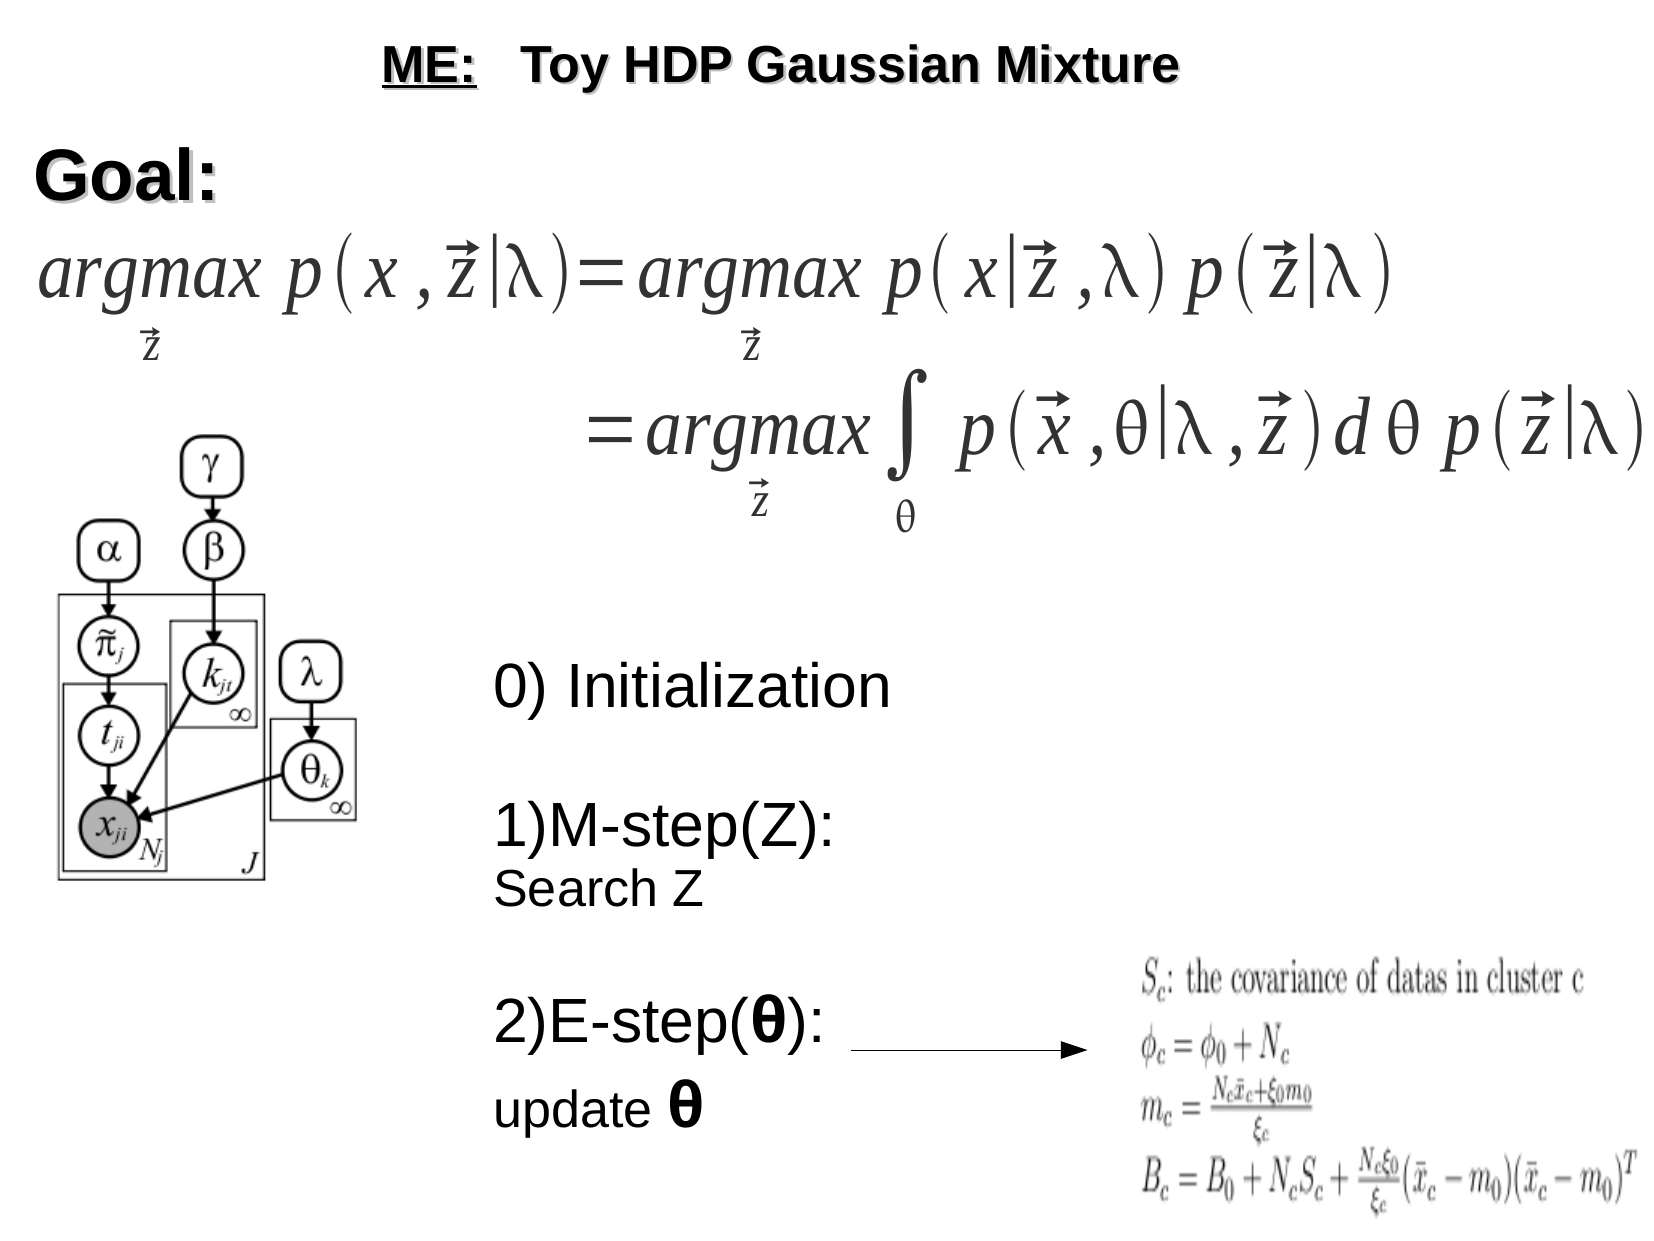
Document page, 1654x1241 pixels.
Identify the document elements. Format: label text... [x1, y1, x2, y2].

chart [18, 225, 1654, 542]
picture [1125, 937, 1654, 1232]
text_box ME: Toy HDP Gaussian Mixture [367, 27, 1346, 110]
picture [0, 385, 405, 926]
text_box 0) Initialization 1)M-step(Z): Search Z 2)E-step(θ): update θ [478, 643, 1393, 1241]
text_box Goal: [18, 126, 244, 236]
